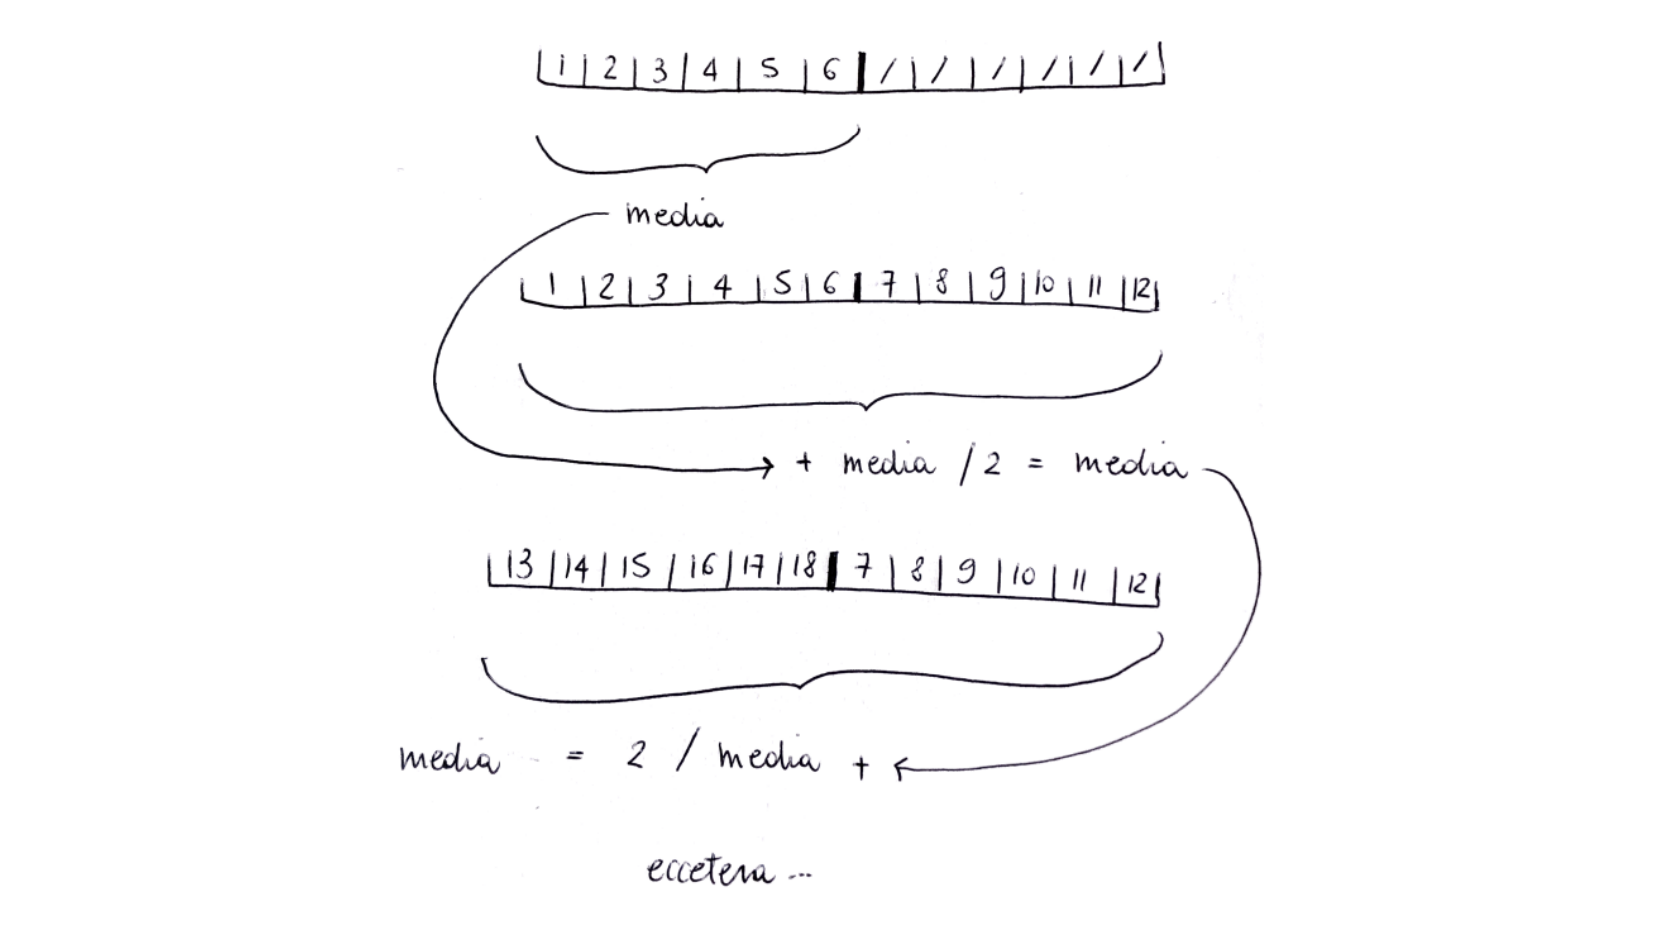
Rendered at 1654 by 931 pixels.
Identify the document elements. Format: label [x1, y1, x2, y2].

picture [389, 34, 1264, 896]
